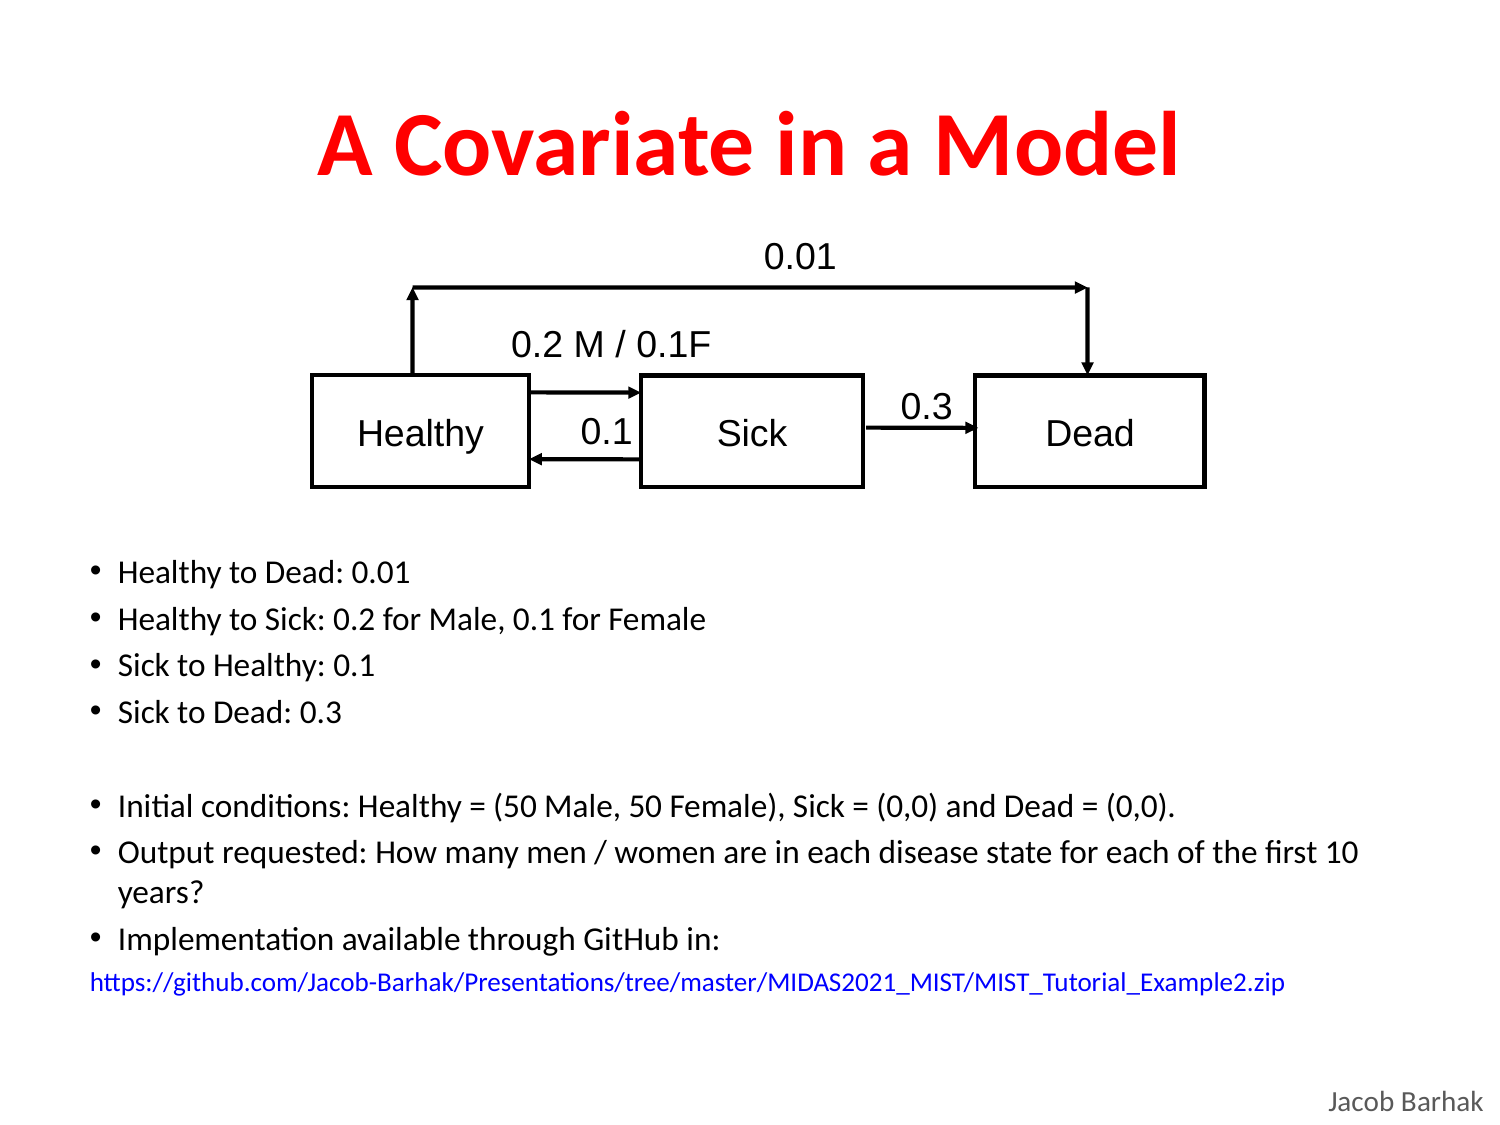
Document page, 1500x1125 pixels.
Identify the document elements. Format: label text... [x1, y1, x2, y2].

text_box Healthy to Dead: 0.01 Healthy to Sick: 0.2 for Male, 0.1 for Female Sick to Healthy: 0.1 Sick to Dead: 0.3 Initial conditions: Healthy = (50 Male, 50 Female), Sick = (0,0) and Dead = (0,0). Output requested: How many men / women are in each disease state for each of the first 10 years? Implementation available through GitHub in: https://github.com/Jacob-Barhak/Presentations/tree/master/MIDAS2021_MIST/MIST_Tutorial_Example2.zip [75, 262, 1425, 1005]
text_box 0.3 [885, 374, 968, 435]
text_box 0.01 [749, 224, 852, 285]
text_box A Covariate in a Model [75, 45, 1425, 233]
text_box 0.2 M / 0.1F [496, 312, 727, 373]
text_box Healthy [312, 375, 529, 488]
text_box Dead [975, 375, 1205, 488]
text_box 0.1 [565, 400, 648, 460]
text_box Sick [641, 375, 864, 488]
